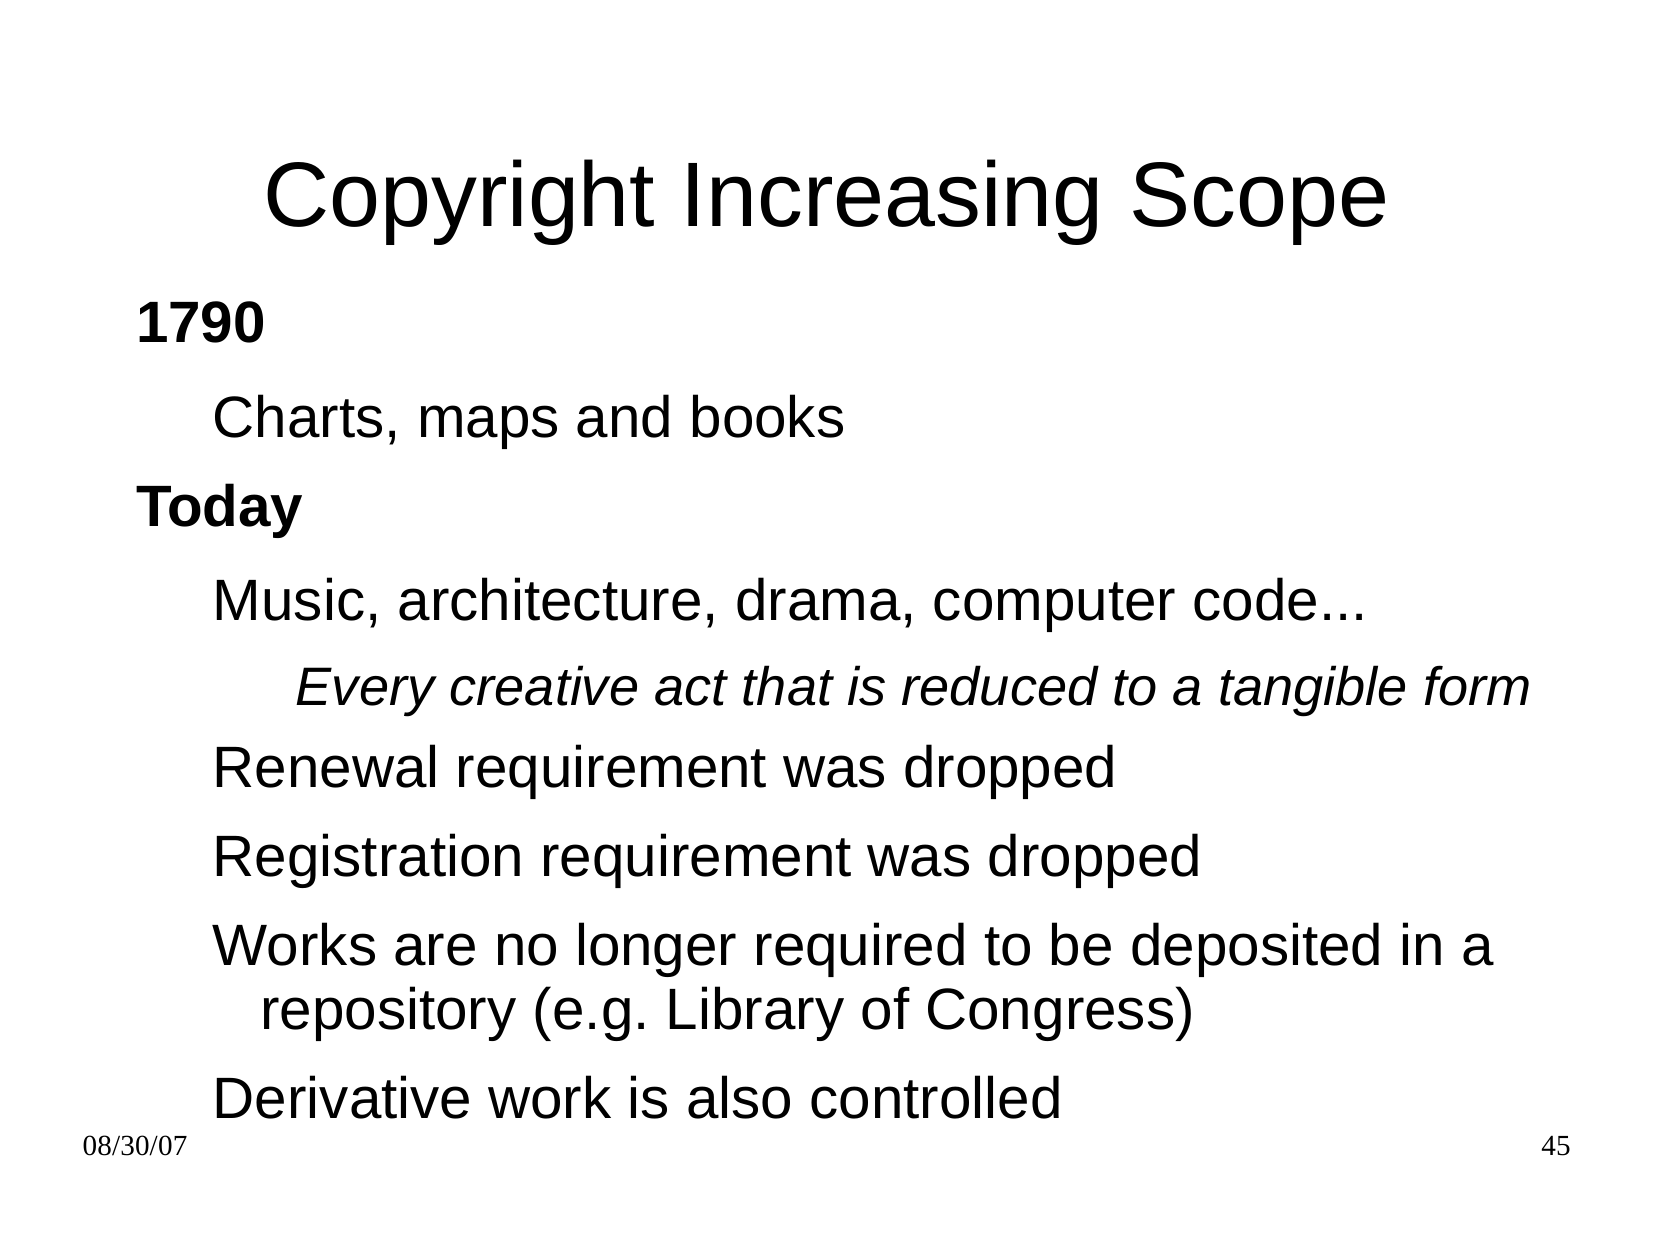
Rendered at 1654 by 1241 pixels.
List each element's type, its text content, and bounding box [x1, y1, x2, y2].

list 1790 Charts, maps and books Today Music, architecture, drama, computer code... Every creative act that is reduced to a tangible form Renewal requirement was dropped Registration requirement was dropped Works are no longer required to be deposited in a repository (e.g. Library of Congress) Derivative work is also controlled [118, 290, 1581, 1132]
title Copyright Increasing Scope [82, 90, 1571, 298]
